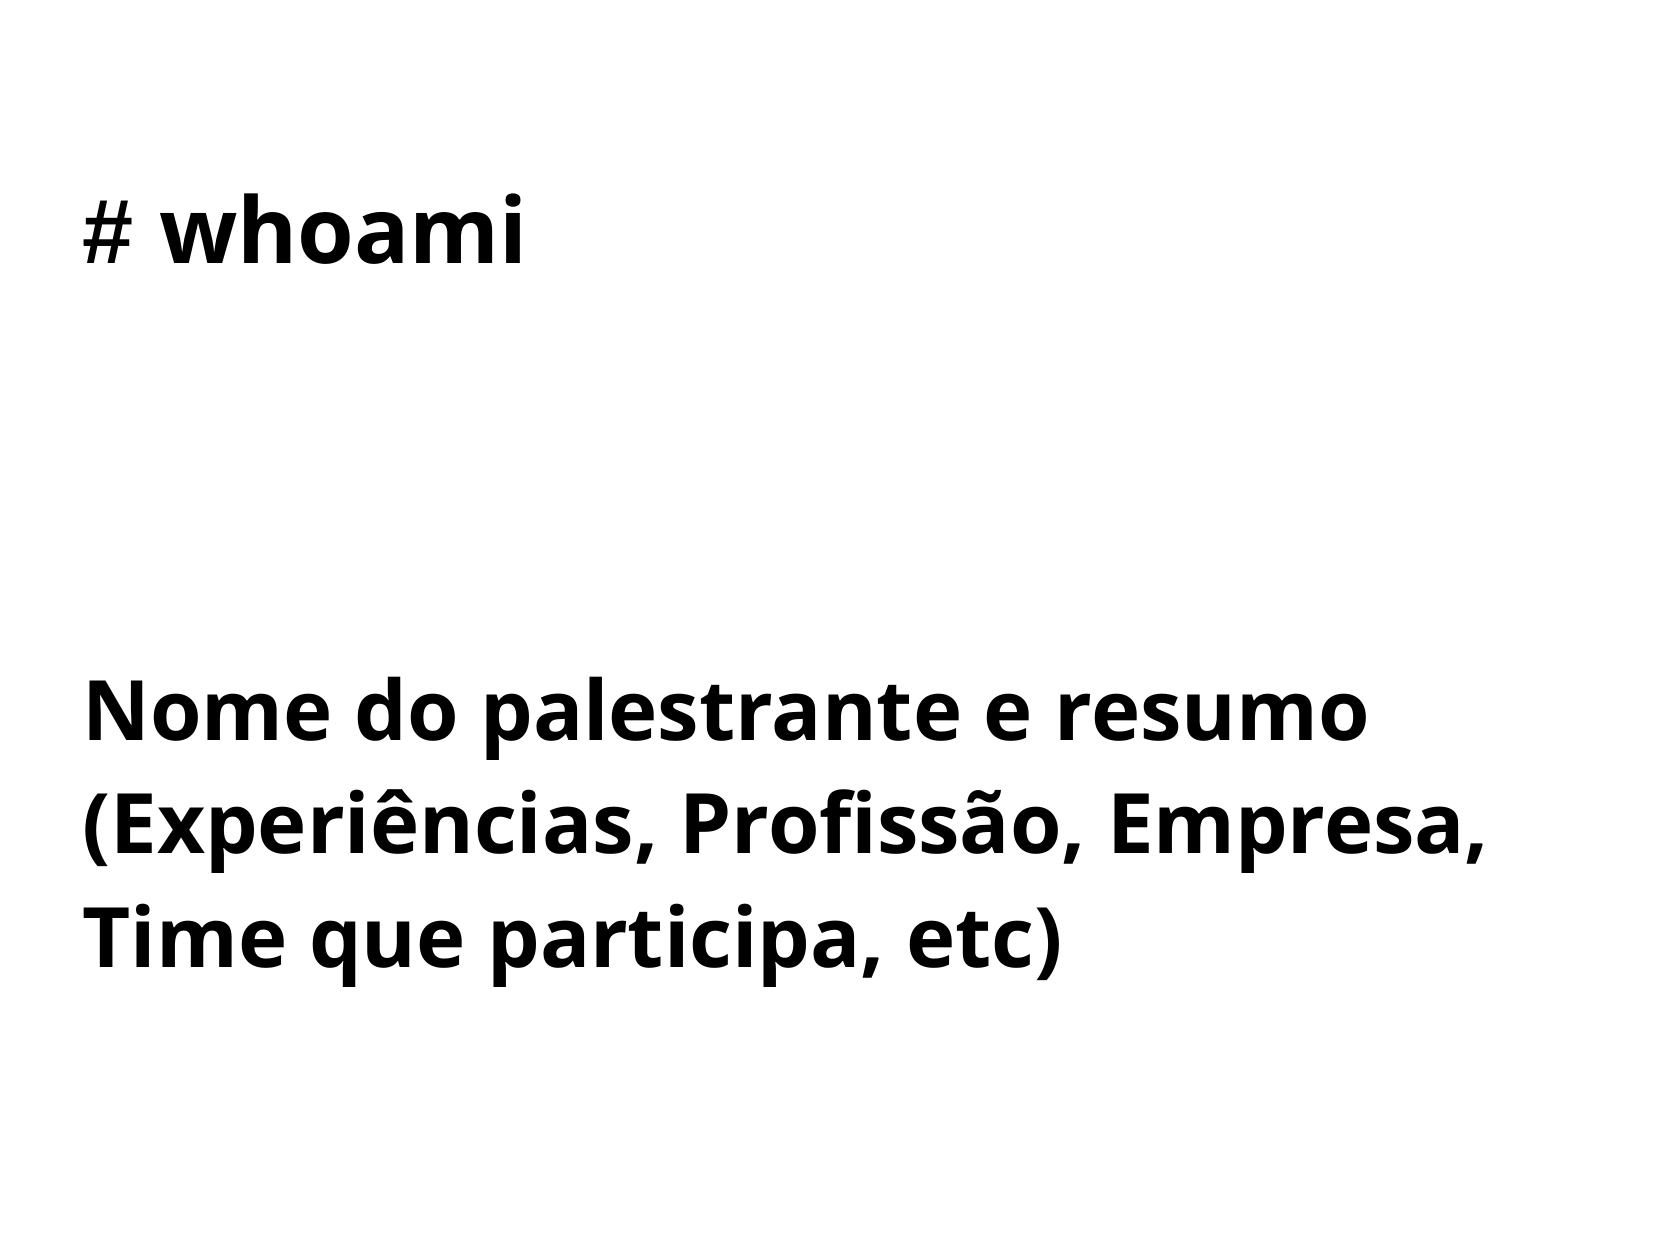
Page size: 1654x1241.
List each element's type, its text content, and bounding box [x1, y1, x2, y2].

subtitle Nome do palestrante e resumo (Experiências, Profissão, Empresa, Time que participa, etc) [82, 461, 1571, 1182]
title # whoami [82, 124, 1571, 332]
